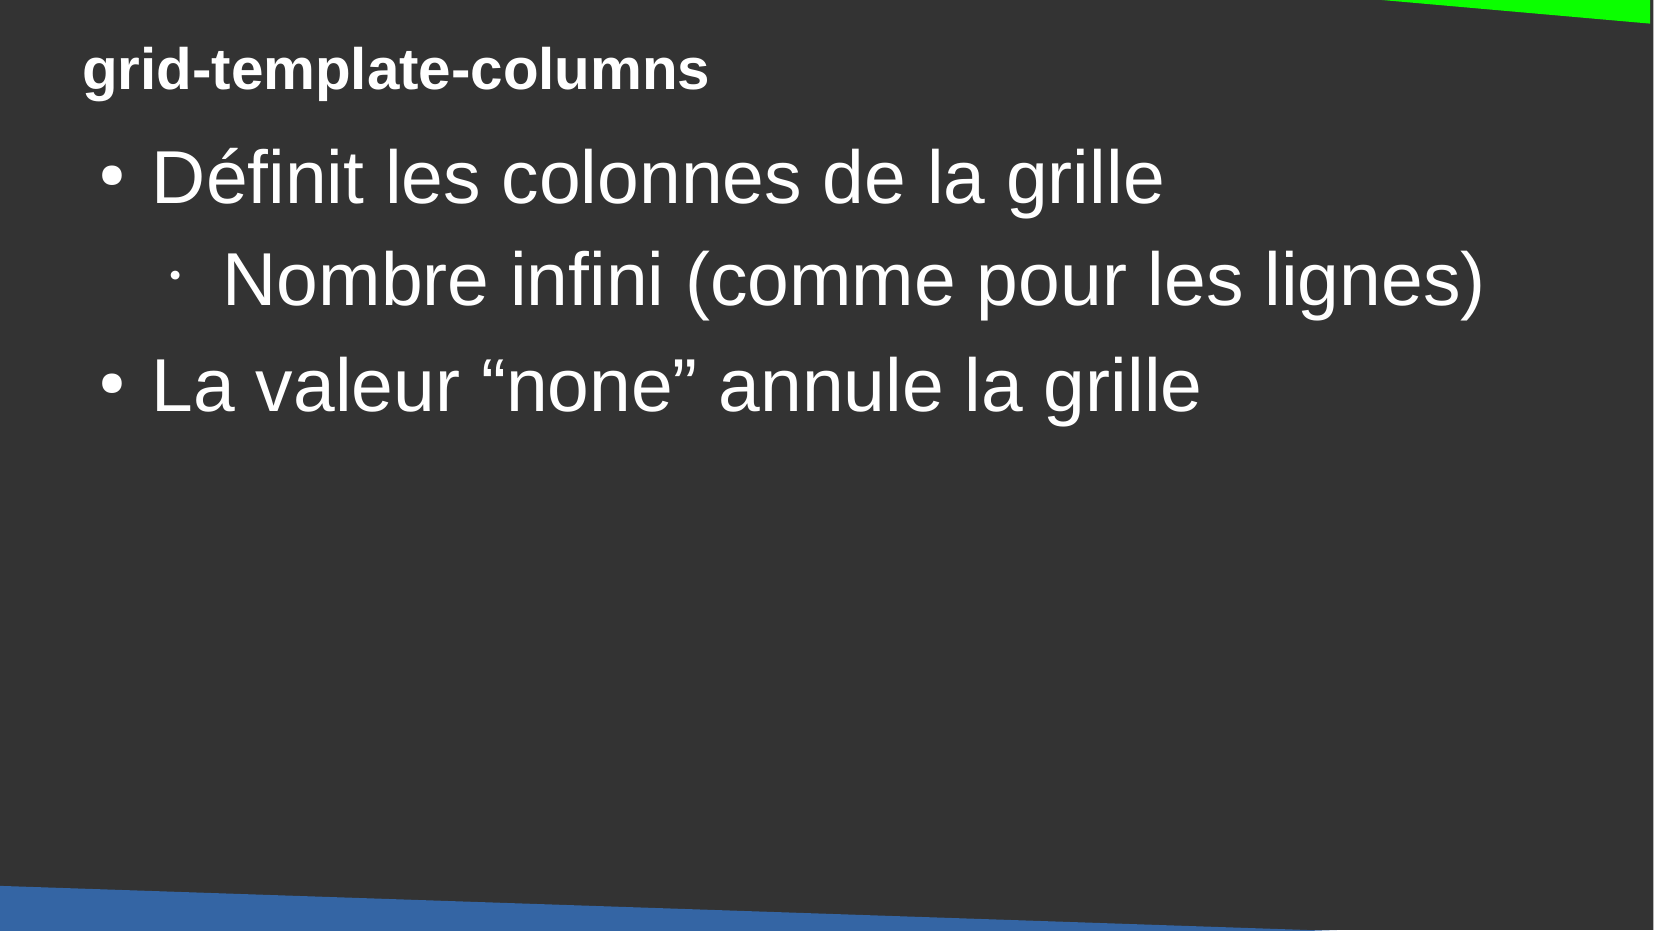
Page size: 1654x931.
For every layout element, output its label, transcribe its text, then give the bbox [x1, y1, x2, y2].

text_box [0, 885, 1337, 931]
title grid-template-columns [82, 37, 1571, 122]
text_box [1381, 0, 1651, 24]
list Définit les colonnes de la grille Nombre infini (comme pour les lignes) La valeur “none” annule la grille [80, 135, 1620, 827]
